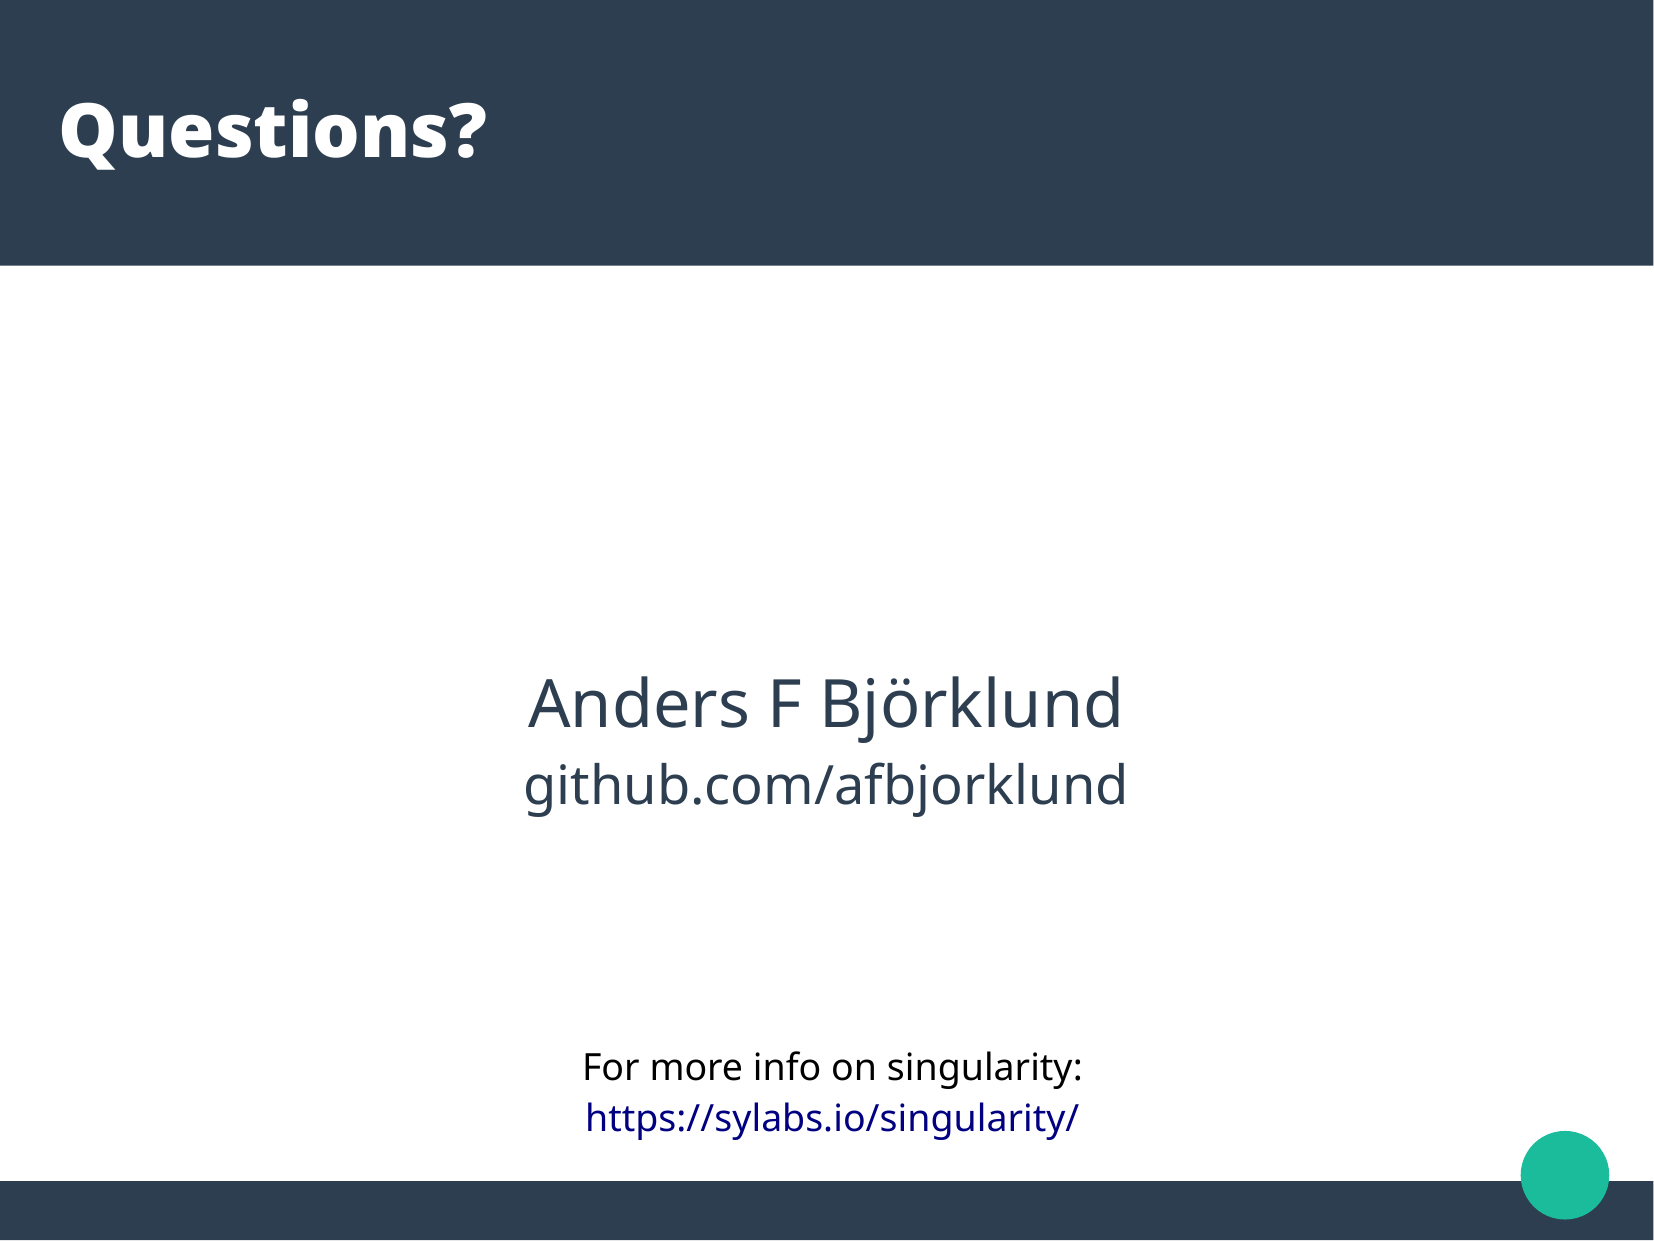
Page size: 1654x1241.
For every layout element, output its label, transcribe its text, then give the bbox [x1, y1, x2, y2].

title Questions? [59, 49, 1595, 207]
subtitle Anders F Björklund github.com/afbjorklund [59, 324, 1595, 1152]
text_box For more info on singularity: https://sylabs.io/singularity/ [425, 1033, 1241, 1152]
